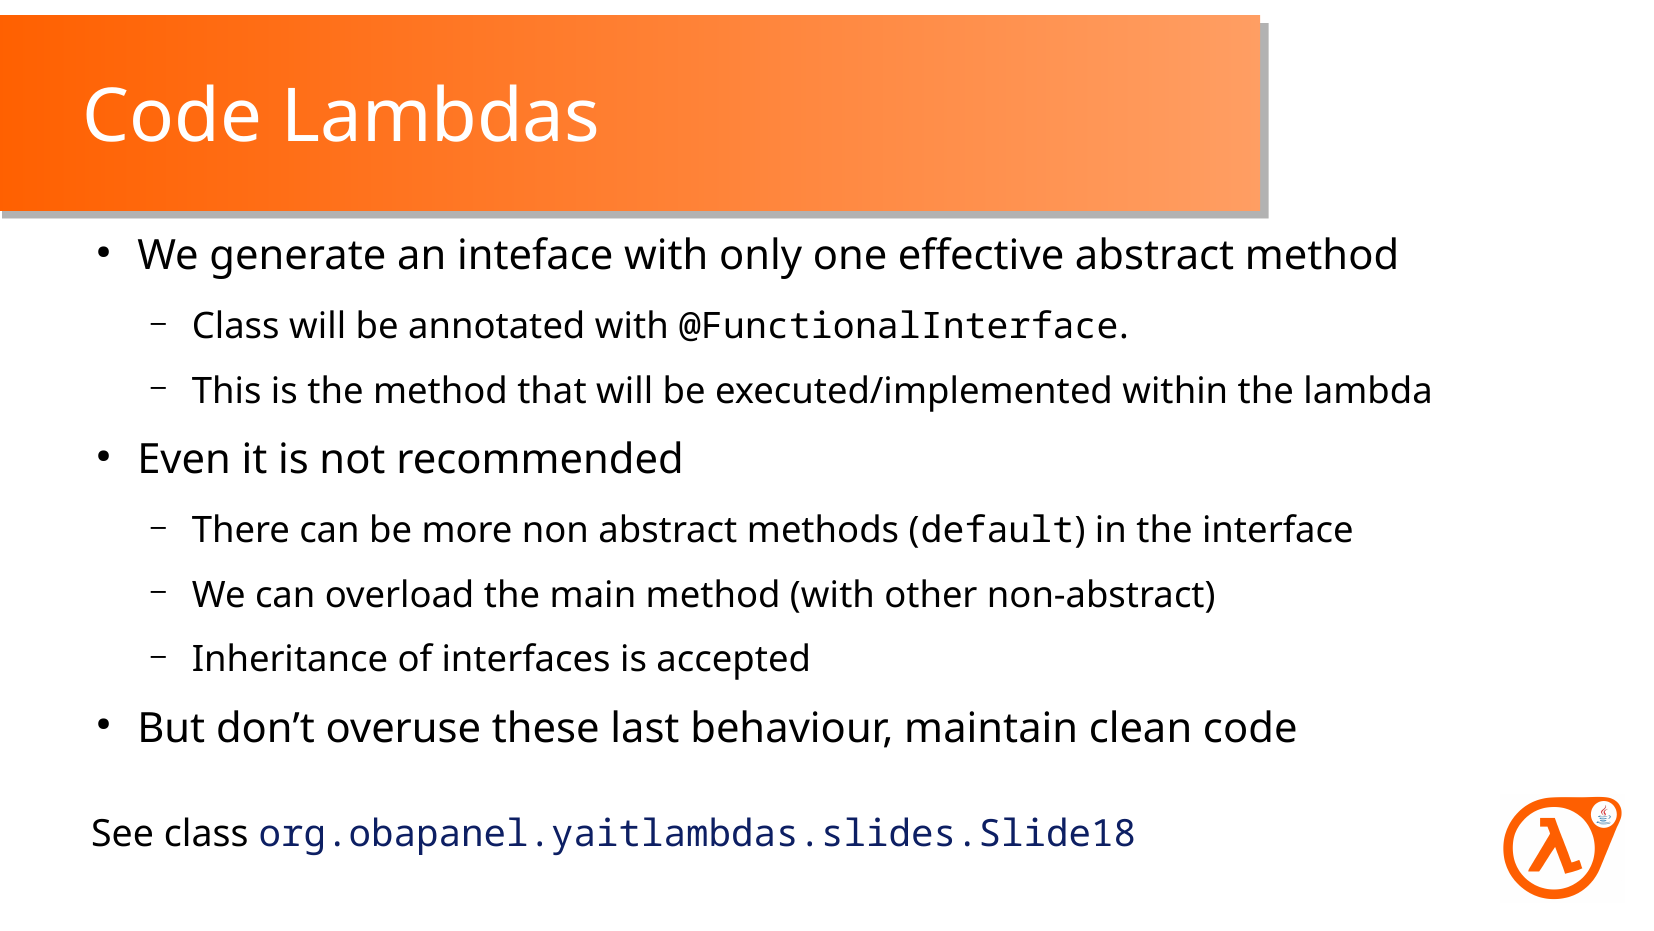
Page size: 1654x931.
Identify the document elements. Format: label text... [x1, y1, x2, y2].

list We generate an inteface with only one effective abstract method Class will be annotated with @FunctionalInterface. This is the method that will be executed/implemented within the lambda Even it is not recommended There can be more non abstract methods (default) in the interface We can overload the main method (with other non-abstract) Inheritance of interfaces is accepted But don’t overuse these last behaviour, maintain clean code [82, 224, 1571, 764]
picture [1500, 794, 1625, 903]
text_box See class org.obapanel.yaitlambdas.slides.Slide18 [76, 798, 1129, 856]
title Code Lambdas [82, 35, 1235, 189]
